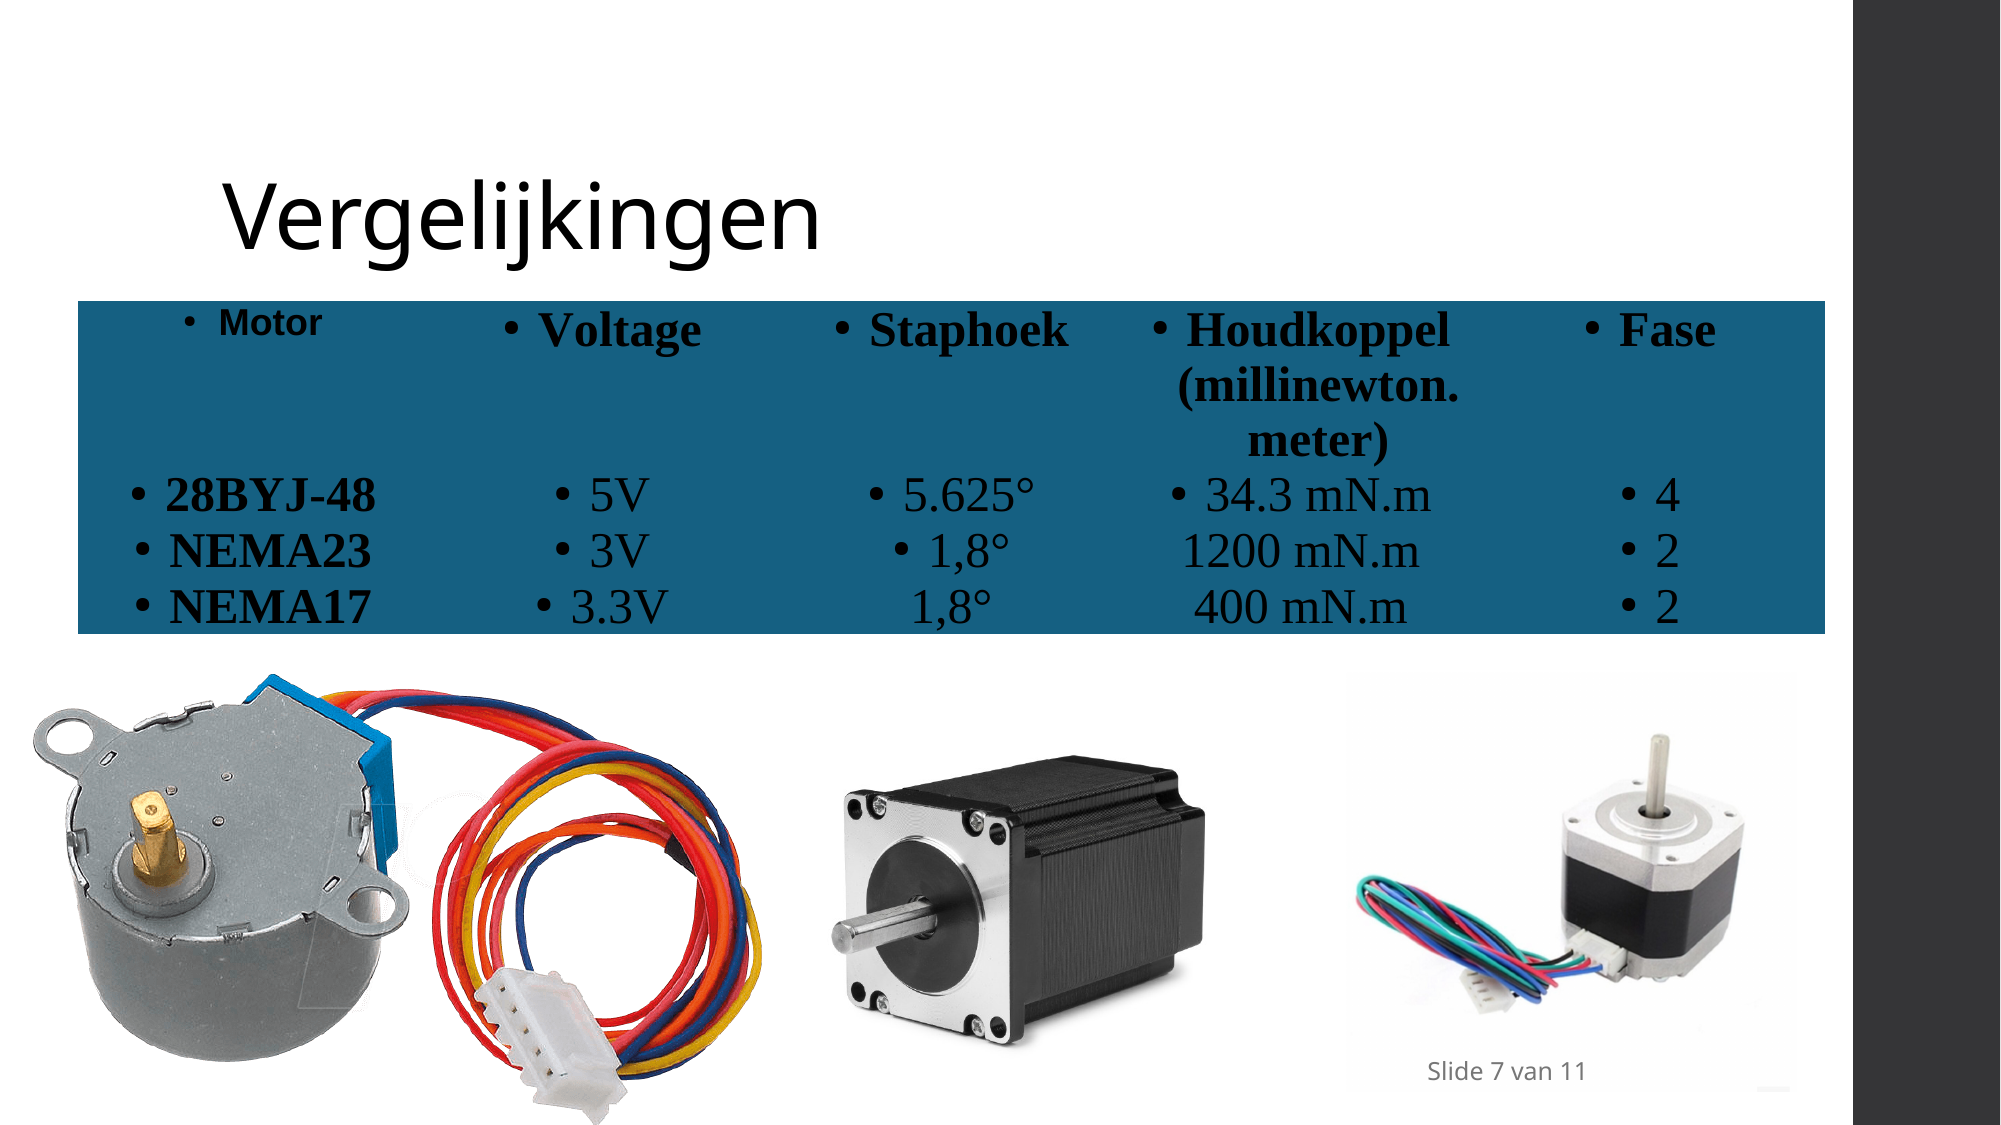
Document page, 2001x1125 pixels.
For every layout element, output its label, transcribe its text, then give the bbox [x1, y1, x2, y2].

table_cell 1200 mN.m [1126, 523, 1475, 579]
text_box Slide van 11 [1412, 1042, 1863, 1103]
picture [33, 673, 762, 1125]
table_cell 3.3V [428, 579, 777, 634]
table_header Fase [1475, 301, 1825, 467]
table_cell 2 [1475, 579, 1825, 634]
picture [1346, 672, 1797, 1092]
table_header Voltage [428, 301, 777, 467]
table_header Houdkoppel (millinewton.meter) [1126, 301, 1475, 467]
table_cell 2 [1475, 523, 1825, 579]
table_cell NEMA17 [78, 579, 428, 634]
table_cell 3V [428, 523, 777, 579]
table_cell 4 [1475, 467, 1825, 523]
table_cell 1,8° [777, 523, 1126, 579]
table_cell 34.3 mN.m [1126, 467, 1475, 523]
table_cell 400 mN.m [1126, 579, 1475, 634]
picture [816, 698, 1217, 1100]
table_header Motor [78, 301, 428, 467]
table_header Staphoek [777, 301, 1126, 467]
table_cell 1,8° [777, 579, 1126, 634]
table_cell 5.625° [777, 467, 1126, 523]
table_cell NEMA23 [78, 523, 428, 579]
title Vergelijkingen [206, 60, 1797, 278]
table_cell 28BYJ-48 [78, 467, 428, 523]
table_cell 5V [428, 467, 777, 523]
